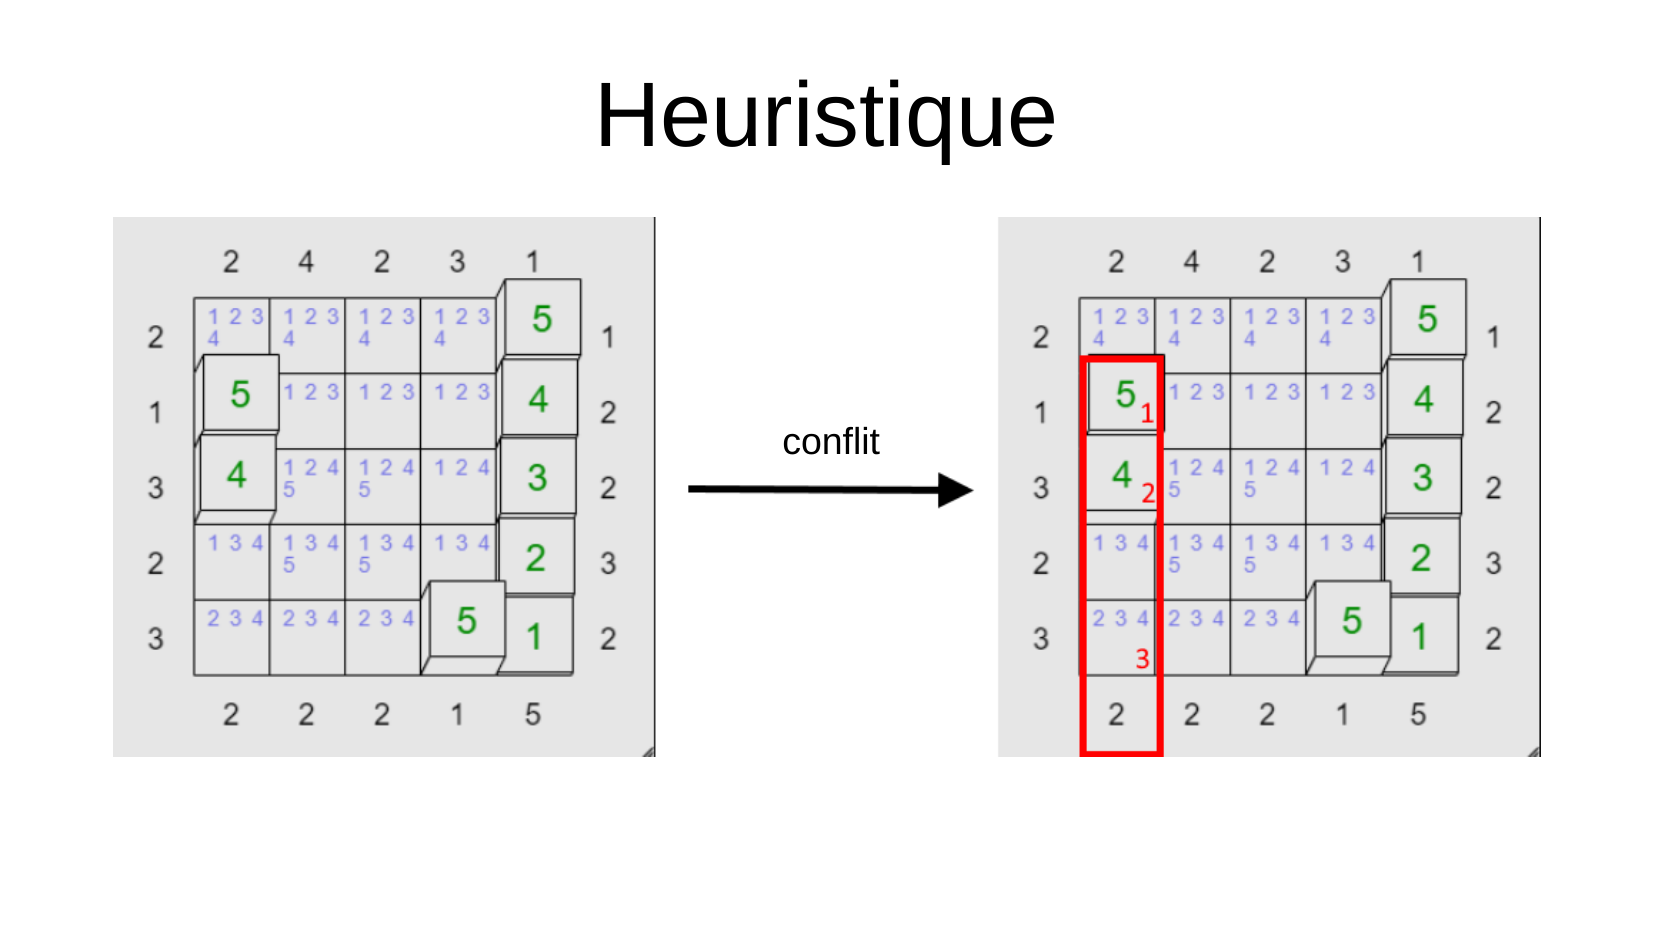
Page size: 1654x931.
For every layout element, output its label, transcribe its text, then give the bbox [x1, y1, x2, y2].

text_box conflit [767, 413, 896, 471]
picture [113, 217, 1541, 758]
title Heuristique [82, 37, 1571, 193]
